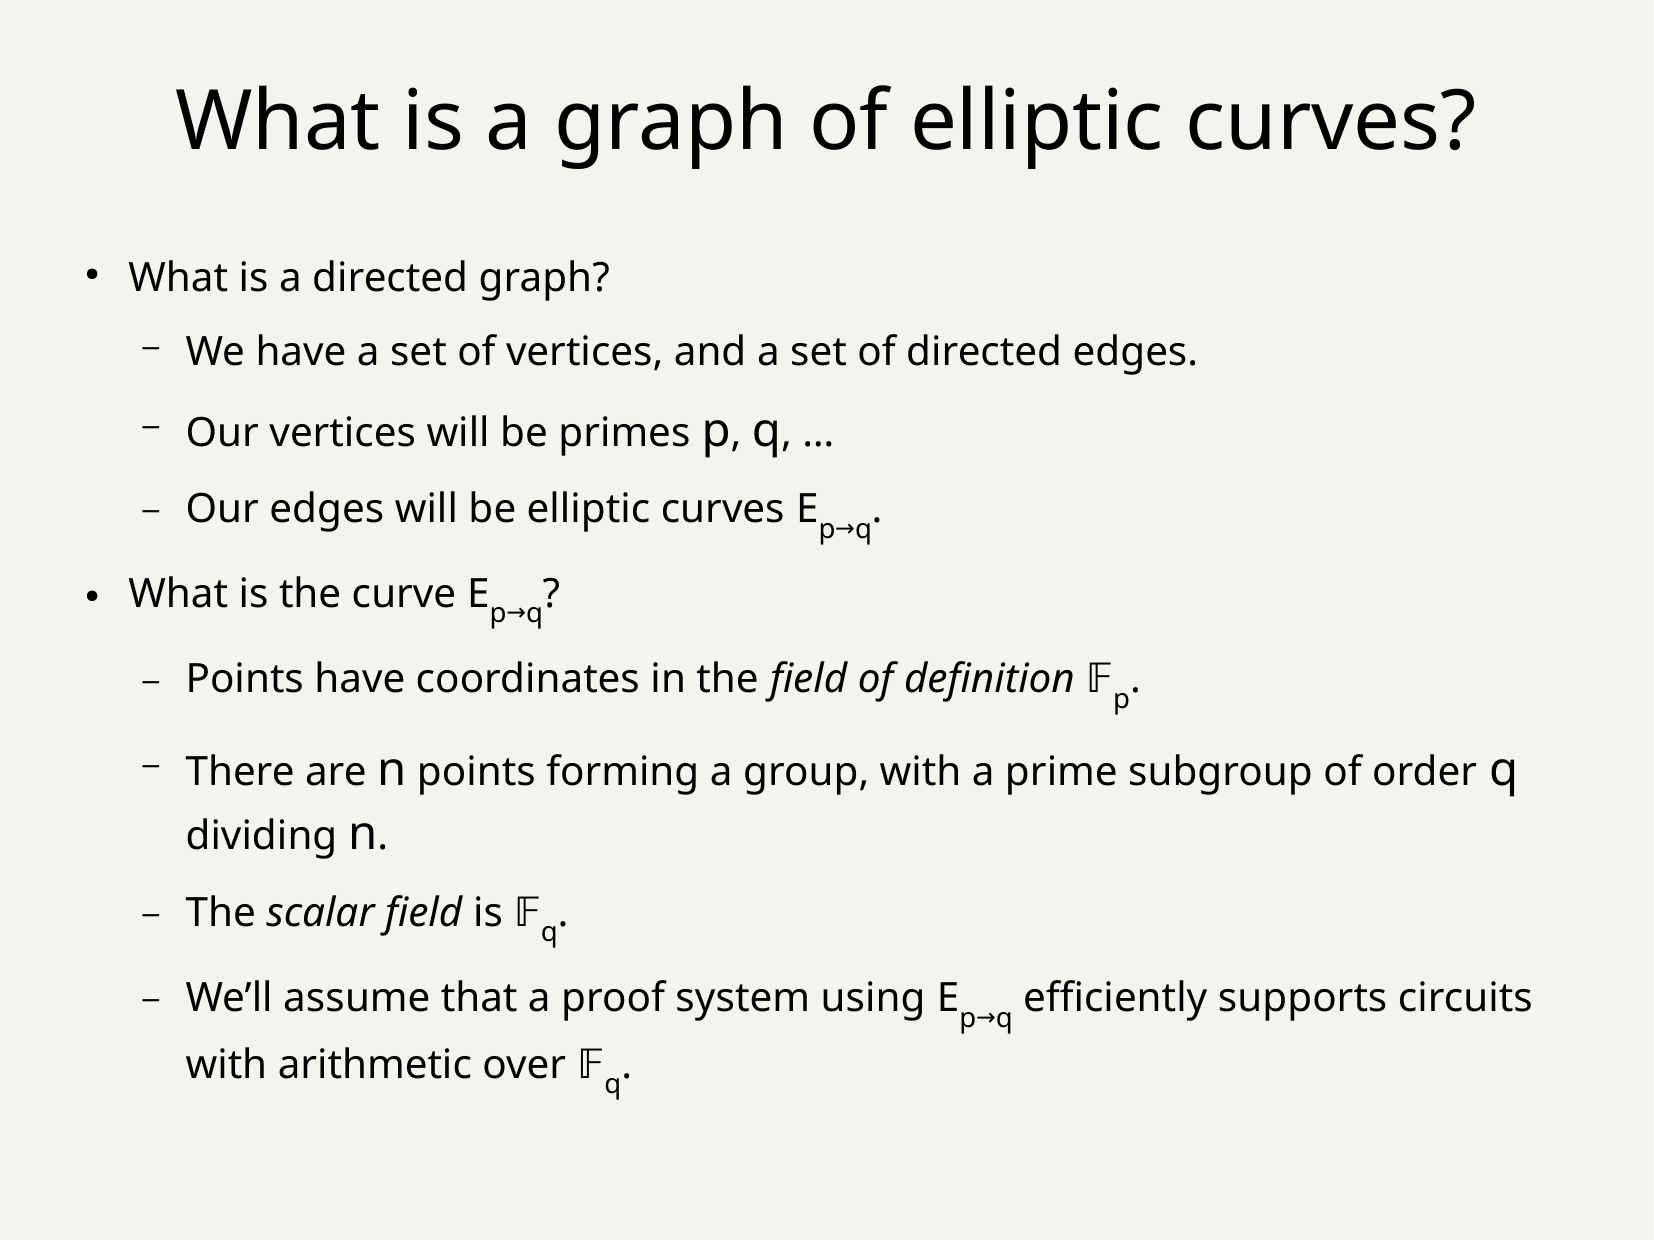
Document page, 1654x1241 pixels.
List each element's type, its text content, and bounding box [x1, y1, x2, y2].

list What is a directed graph? We have a set of vertices, and a set of directed edges. Our vertices will be primes p, q, … Our edges will be elliptic curves Ep→q. What is the curve Ep→q? Points have coordinates in the field of definition 𝔽p. There are n points forming a group, with a prime subgroup of order q dividing n. The scalar field is 𝔽q. We’ll assume that a proof system using Ep→q efficiently supports circuits with arithmetic over 𝔽q. [70, 248, 1571, 1111]
title What is a graph of elliptic curves? [82, 47, 1571, 187]
